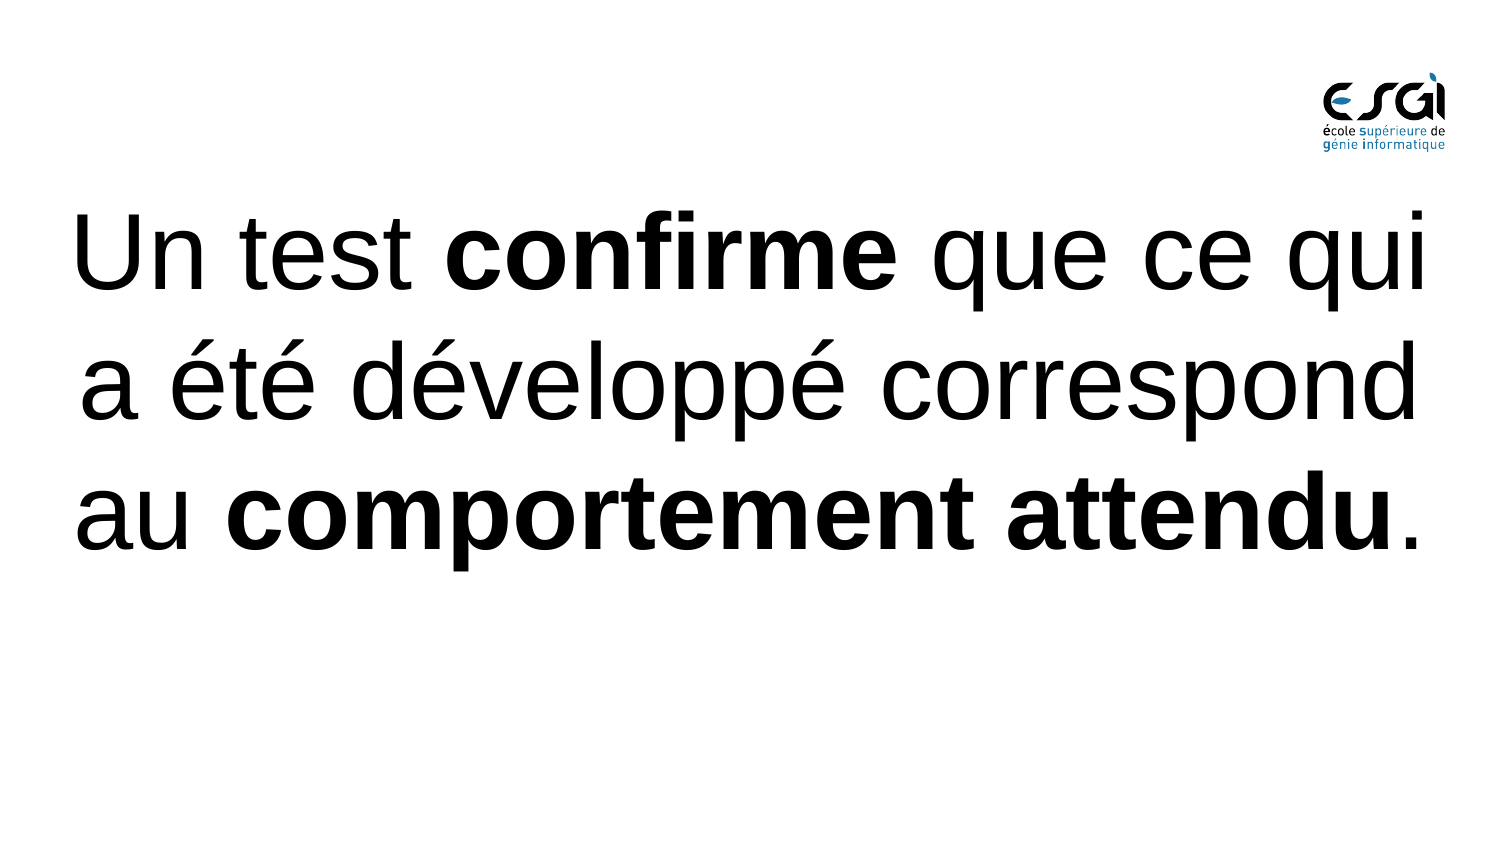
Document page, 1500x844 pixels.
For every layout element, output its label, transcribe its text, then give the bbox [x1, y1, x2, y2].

title Un test confirme que ce qui a été développé correspond au comportement attendu. [51, 219, 1449, 586]
picture [1319, 67, 1449, 157]
